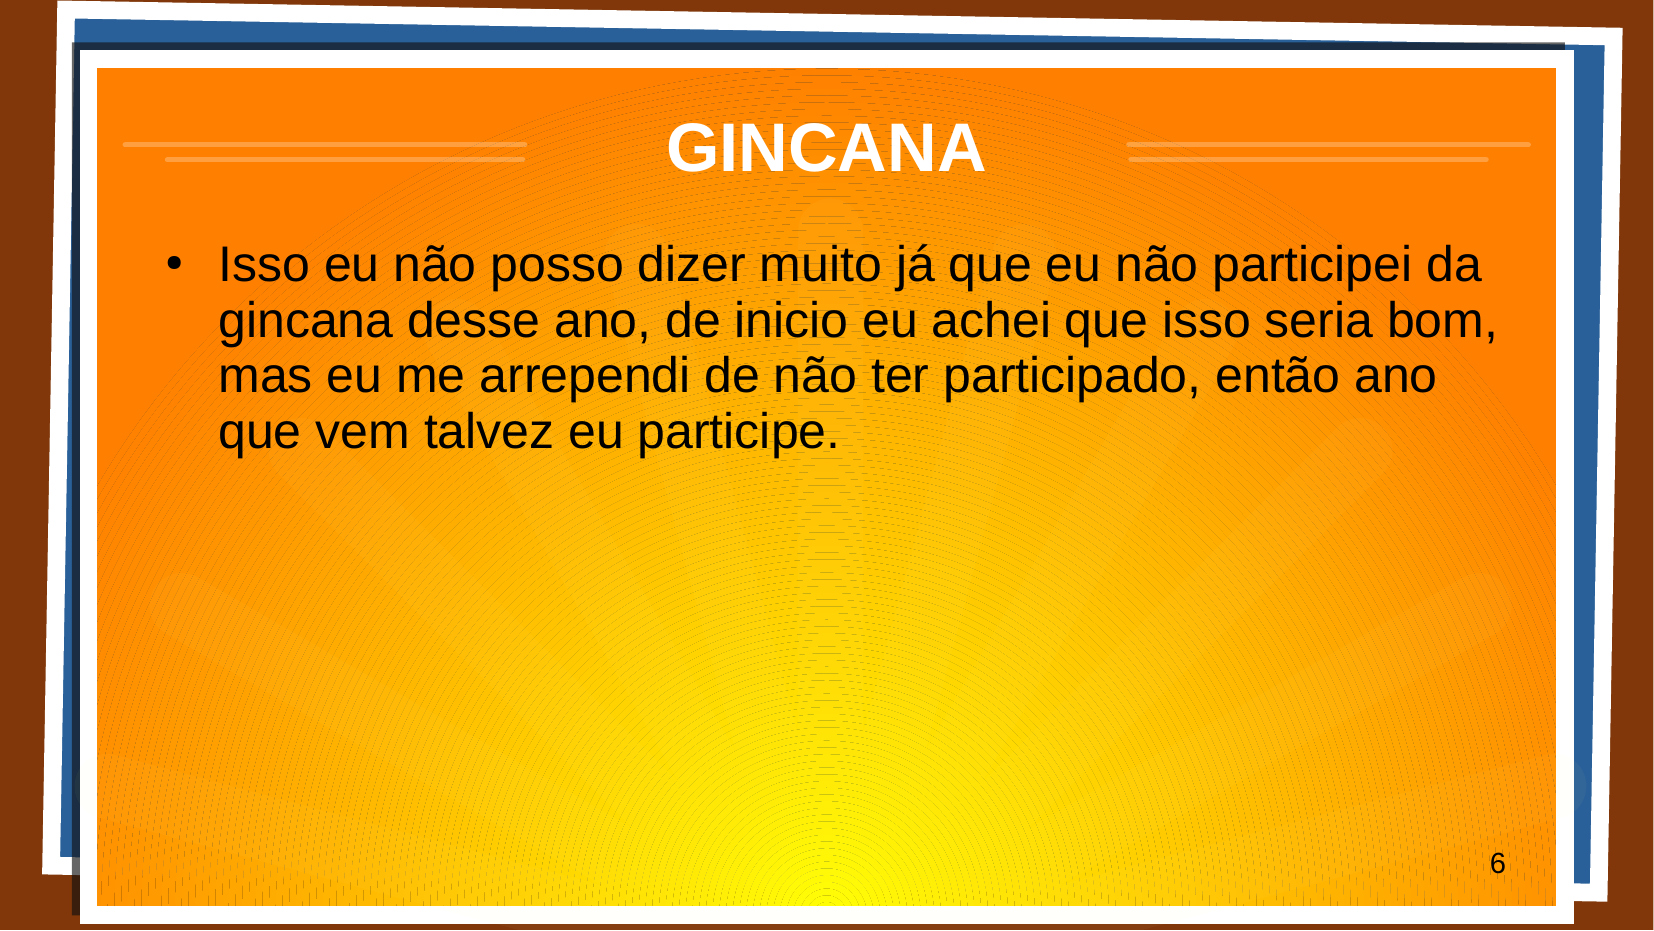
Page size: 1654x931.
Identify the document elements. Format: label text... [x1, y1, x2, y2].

list Isso eu não posso dizer muito já que eu não participei da gincana desse ano, de inicio eu achei que isso seria bom, mas eu me arrependi de não ter participado, então ano que vem talvez eu participe. [147, 236, 1506, 827]
title GINCANA [531, 73, 1123, 222]
